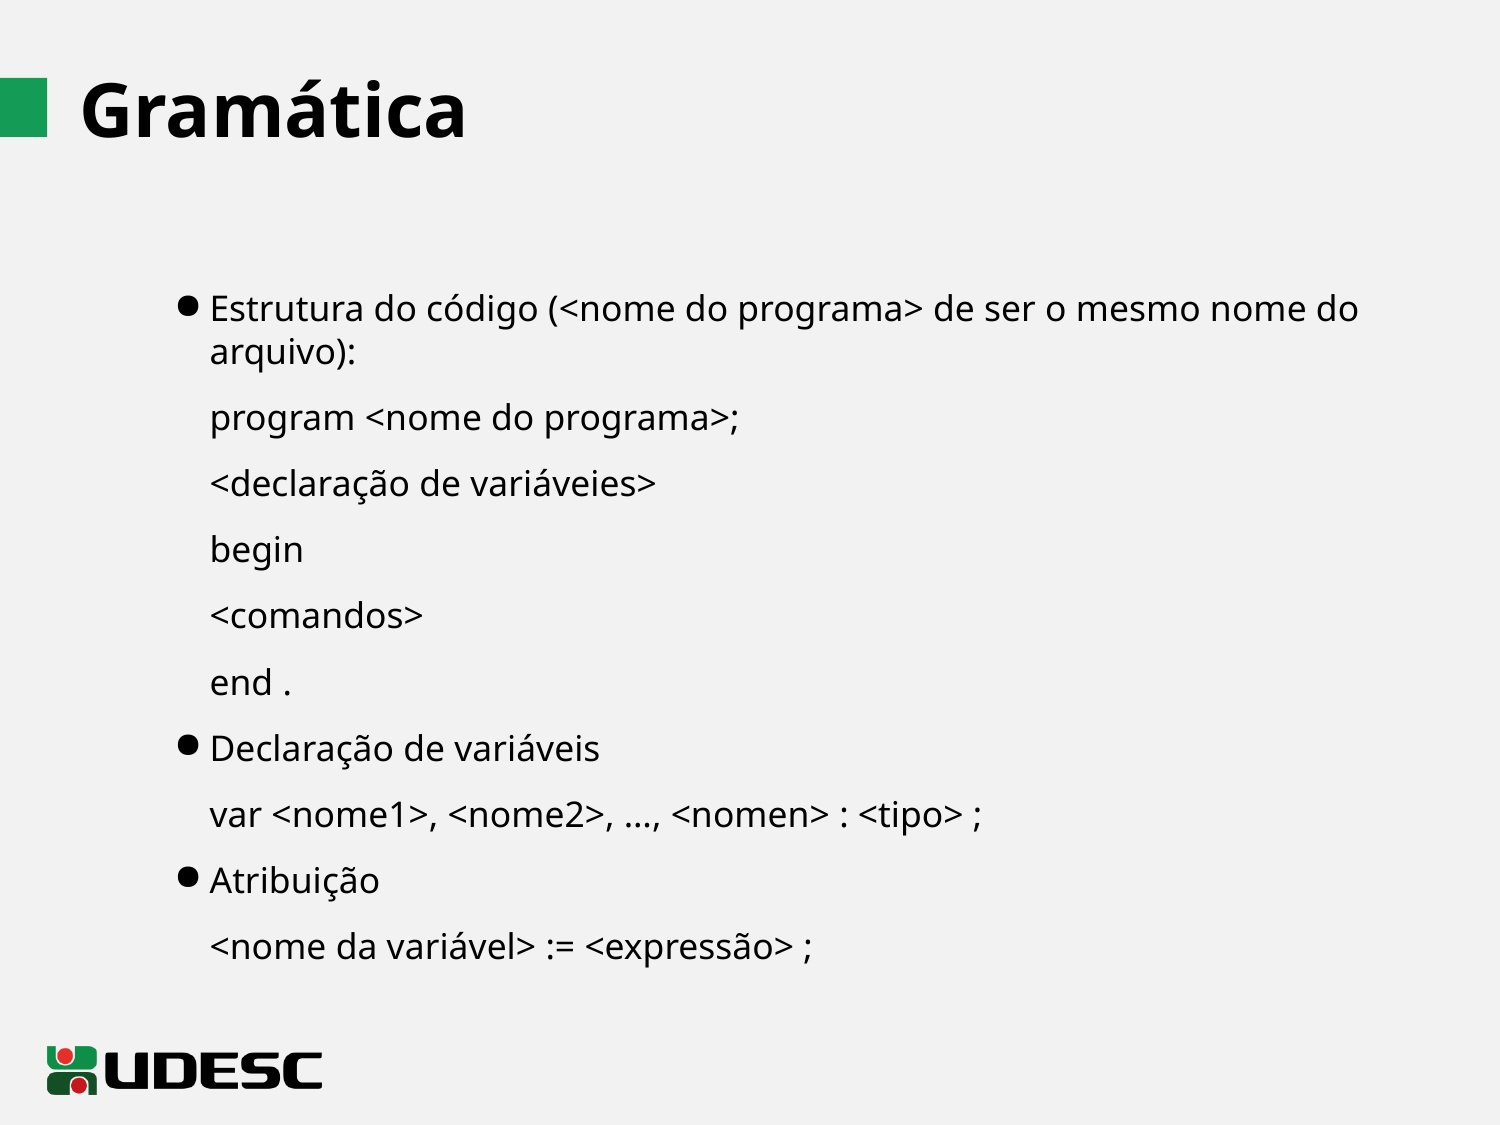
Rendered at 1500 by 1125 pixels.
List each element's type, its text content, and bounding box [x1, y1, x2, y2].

text_box [0, 77, 48, 137]
text_box Estrutura do código (<nome do programa> de ser o mesmo nome do arquivo): program <nome do programa>; <declaração de variáveies> begin <comandos> end . Declaração de variáveis var <nome1>, <nome2>, …, <nomen> : <tipo> ; Atribuição <nome da variável> := <expressão> ; [159, 278, 1388, 975]
picture [47, 1046, 322, 1095]
text_box Gramática [64, 54, 1081, 160]
